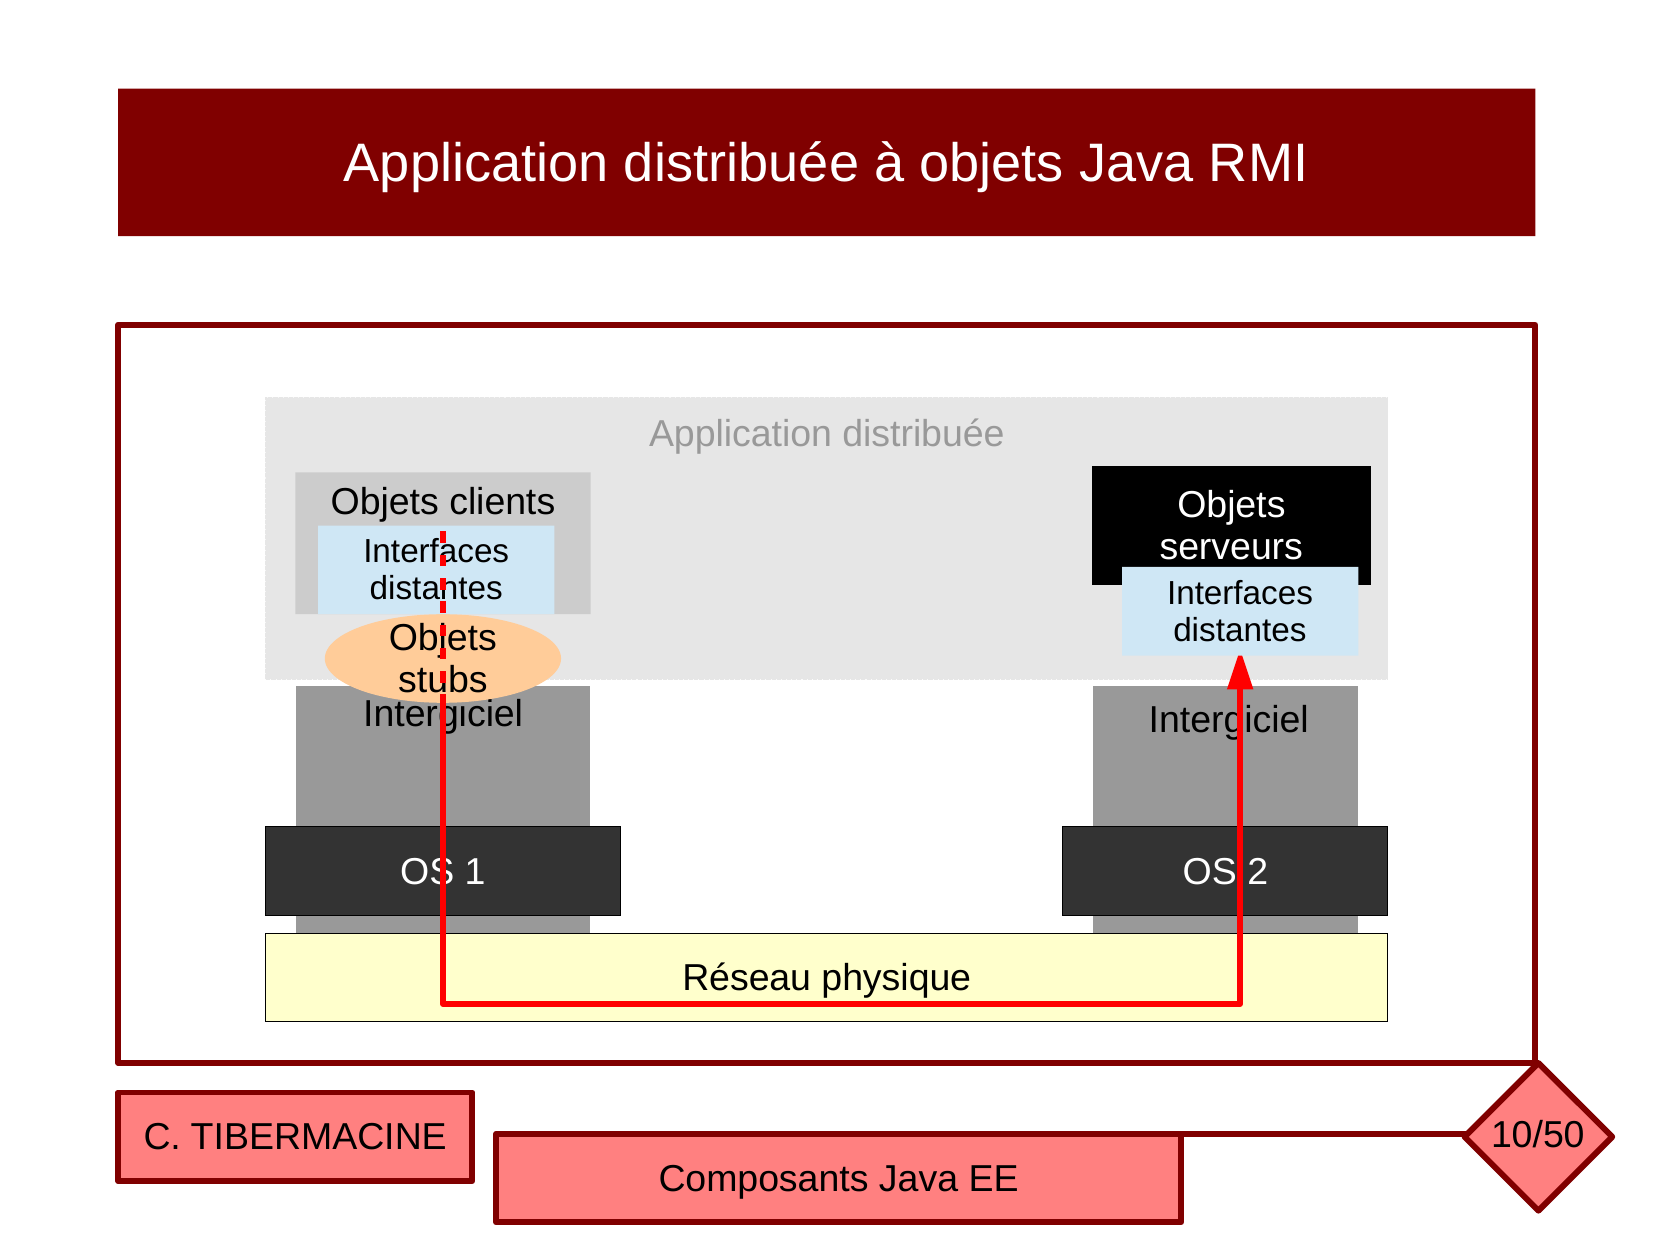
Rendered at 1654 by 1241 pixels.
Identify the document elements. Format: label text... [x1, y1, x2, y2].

text_box Réseau physique [446, 933, 1237, 1001]
text_box Application distribuée [265, 397, 1388, 680]
text_box [446, 916, 591, 933]
text_box Application distribuée à objets Java RMI [118, 88, 1536, 237]
text_box [1092, 685, 1237, 826]
text_box Objets serveurs [1092, 466, 1371, 585]
text_box Composants Java EE [496, 1133, 1182, 1223]
text_box Intergiciel [446, 685, 539, 742]
text_box [1243, 916, 1359, 933]
text_box [1495, 1062, 1582, 1106]
text_box Réseau physique [265, 933, 1388, 1022]
text_box [295, 685, 440, 826]
text_box Interfaces distantes [318, 525, 555, 615]
text_box [295, 916, 440, 933]
text_box OS 2 [1062, 826, 1237, 916]
text_box [1092, 916, 1237, 933]
text_box [446, 685, 591, 826]
text_box [1243, 685, 1359, 826]
text_box <numéro>/50 [1476, 1106, 1607, 1206]
text_box [1464, 1125, 1476, 1149]
text_box Objets stubs [324, 615, 562, 703]
text_box [1533, 1206, 1544, 1211]
text_box OS 1 [446, 826, 621, 916]
text_box [1607, 1131, 1613, 1143]
text_box Intergiciel [1133, 690, 1237, 748]
text_box Intergiciel [348, 686, 440, 742]
text_box C. TIBERMACINE [118, 1092, 473, 1182]
text_box Intergiciel [1243, 690, 1324, 748]
text_box Interfaces distantes [1122, 566, 1359, 656]
text_box OS 2 [1243, 826, 1388, 916]
text_box OS 1 [265, 826, 440, 916]
text_box Objets clients [295, 472, 591, 615]
